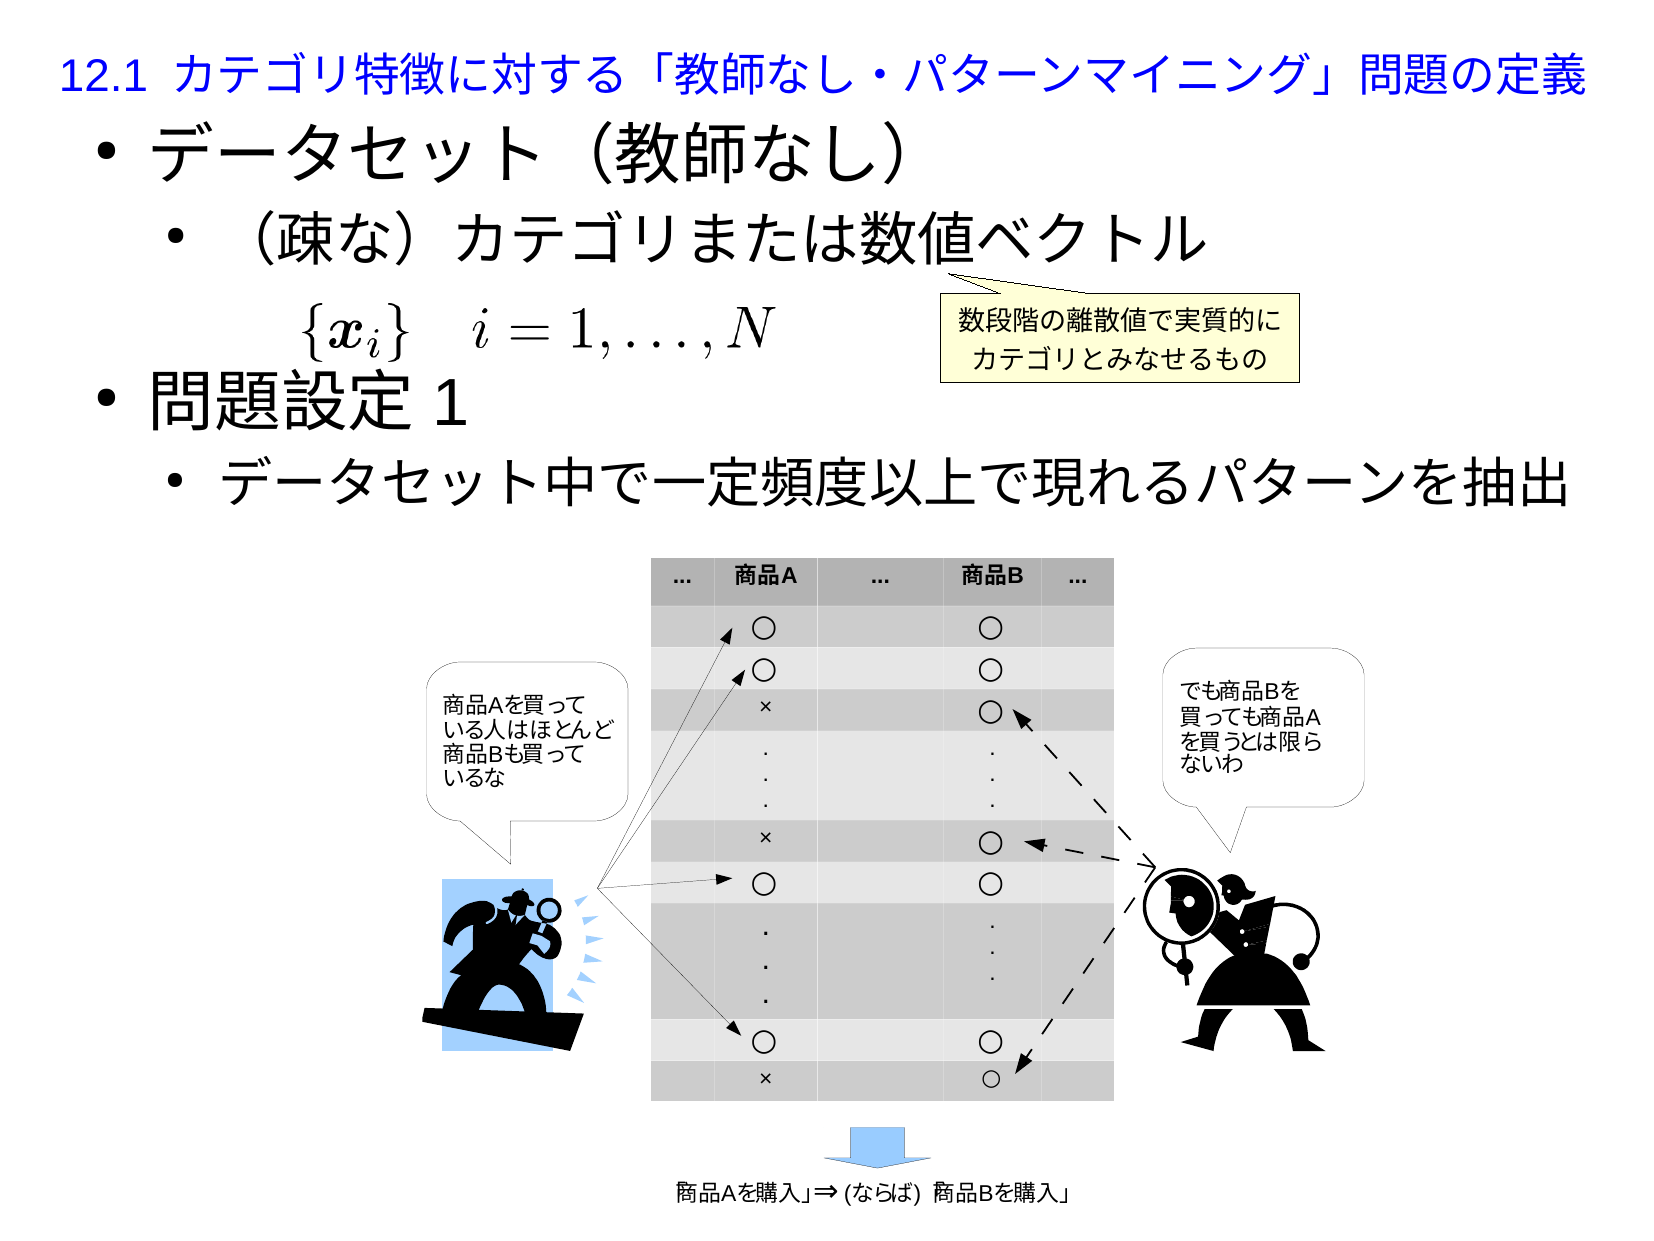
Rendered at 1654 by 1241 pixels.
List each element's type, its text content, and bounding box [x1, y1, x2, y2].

picture [422, 557, 1365, 1211]
list データセット（教師なし） （疎な）カテゴリまたは数値ベクトル 問題設定1 データセット中で一定頻度以上で現れるパターンを抽出 [76, 107, 1595, 827]
title 12.1 カテゴリ特徴に対する「教師なし・パターンマイニング」問題の定義 [59, 29, 1595, 119]
text_box 数段階の離散値で実質的に カテゴリとみなせるもの [940, 273, 1300, 383]
picture [301, 303, 776, 362]
